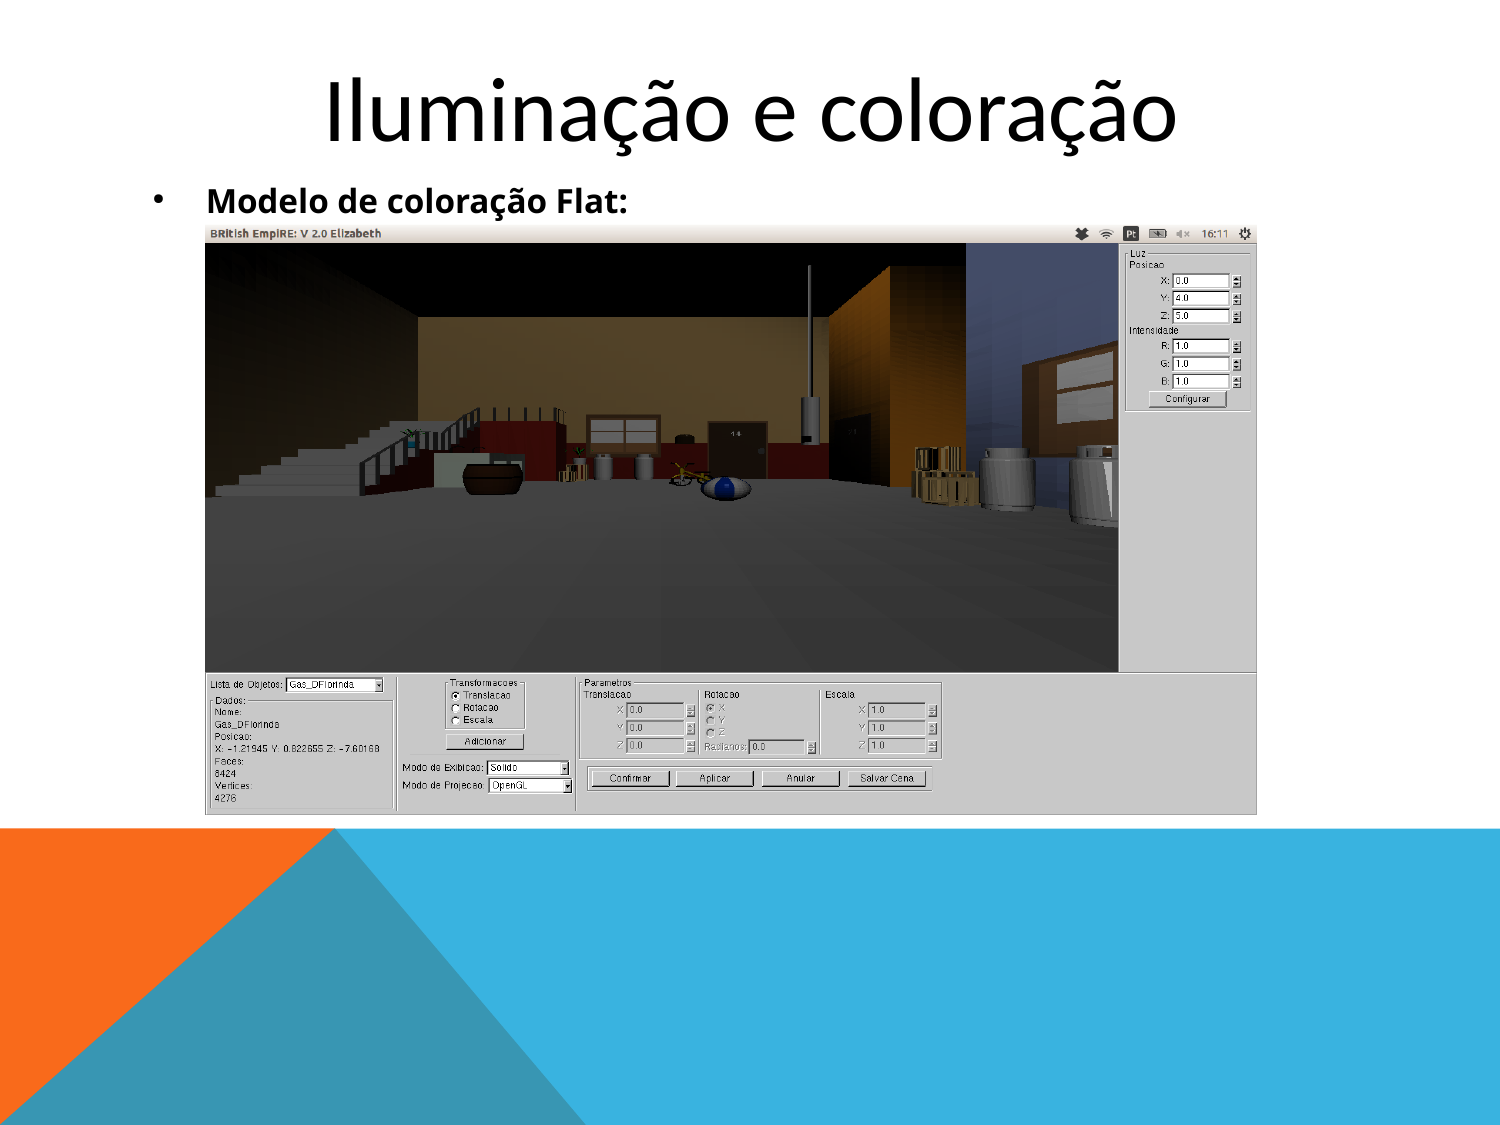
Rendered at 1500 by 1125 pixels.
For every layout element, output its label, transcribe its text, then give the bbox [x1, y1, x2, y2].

list Modelo de coloração Flat: [135, 180, 1369, 768]
picture [205, 224, 1257, 815]
title Iluminação e coloração [135, 60, 1369, 150]
